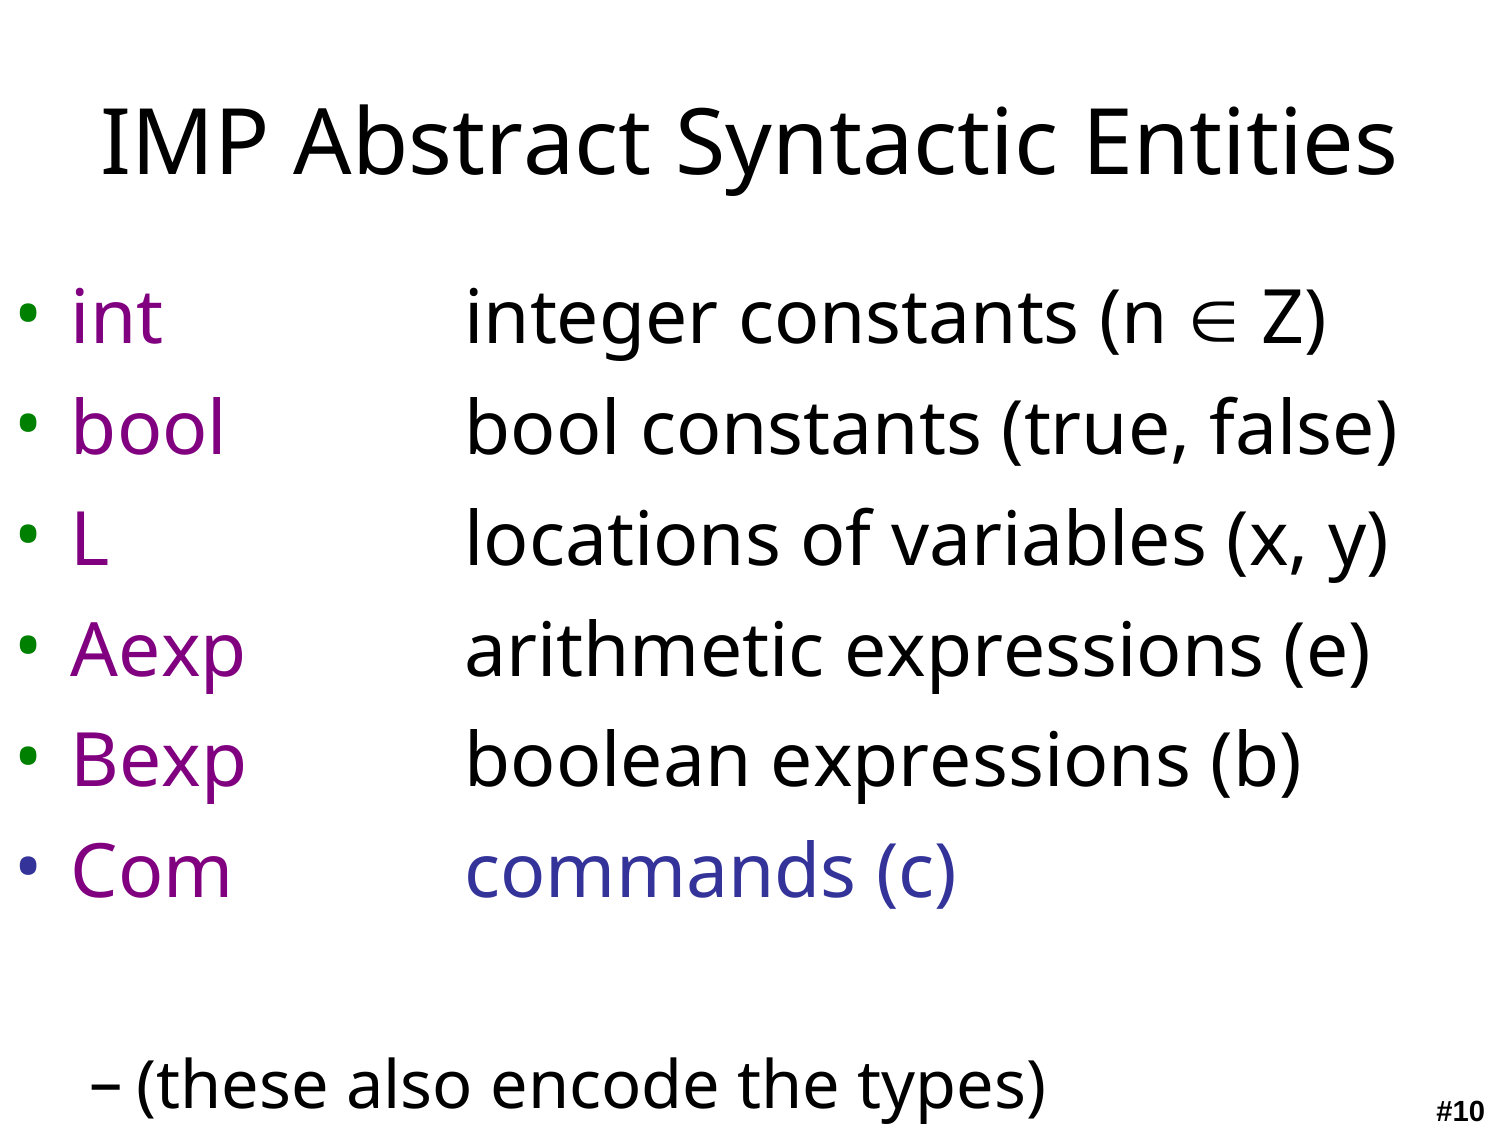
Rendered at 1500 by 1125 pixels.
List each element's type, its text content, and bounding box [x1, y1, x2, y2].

title IMP Abstract Syntactic Entities [75, 45, 1426, 233]
list int integer constants (n  Z) bool bool constants (true, false) L locations of variables (x, y) Aexp arithmetic expressions (e) Bexp boolean expressions (b) Com commands (c) (these also encode the types) [0, 262, 1500, 1055]
